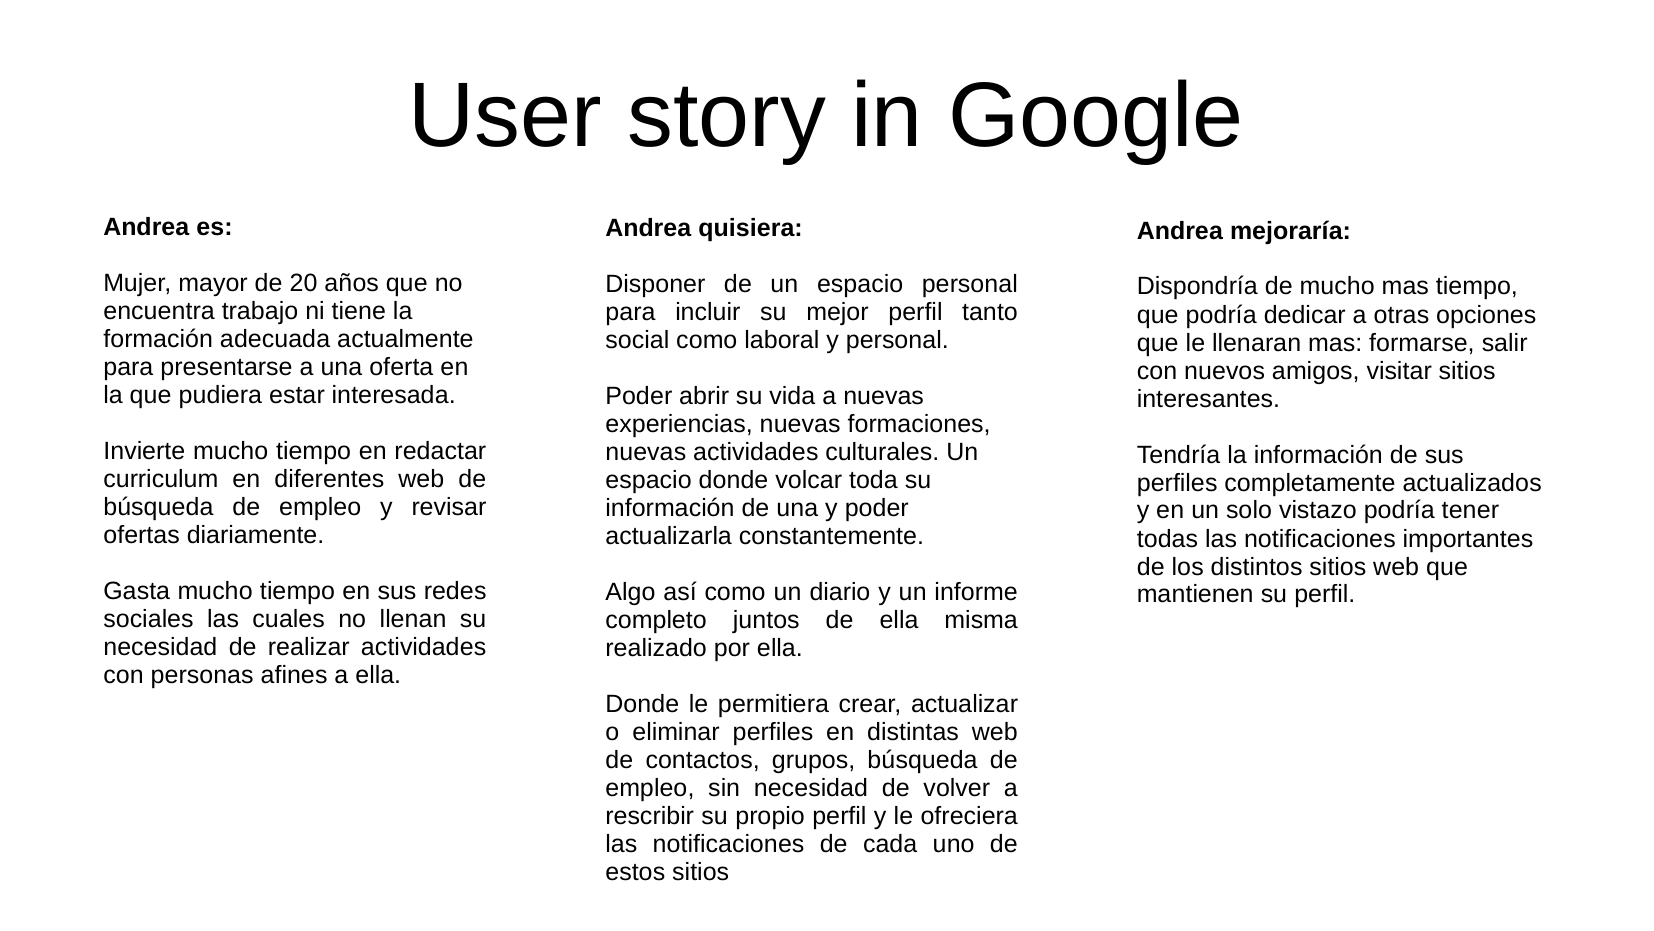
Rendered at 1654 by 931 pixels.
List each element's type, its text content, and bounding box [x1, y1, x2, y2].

text_box Andrea es: Mujer, mayor de 20 años que no encuentra trabajo ni tiene la formación adecuada actualmente para presentarse a una oferta en la que pudiera estar interesada. Invierte mucho tiempo en redactar curriculum en diferentes web de búsqueda de empleo y revisar ofertas diariamente. Gasta mucho tiempo en sus redes sociales las cuales no llenan su necesidad de realizar actividades con personas afines a ella. [88, 205, 502, 725]
title User story in Google [82, 37, 1571, 193]
text_box Andrea quisiera: Disponer de un espacio personal para incluir su mejor perfil tanto social como laboral y personal. Poder abrir su vida a nuevas experiencias, nuevas formaciones, nuevas actividades culturales. Un espacio donde volcar toda su información de una y poder actualizarla constantemente. Algo así como un diario y un informe completo juntos de ella misma realizado por ella. Donde le permitiera crear, actualizar o eliminar perfiles en distintas web de contactos, grupos, búsqueda de empleo, sin necesidad de volver a rescribir su propio perfil y le ofreciera las notificaciones de cada uno de estos sitios [590, 206, 1034, 894]
text_box Andrea mejoraría: Dispondría de mucho mas tiempo, que podría dedicar a otras opciones que le llenaran mas: formarse, salir con nuevos amigos, visitar sitios interesantes. Tendría la información de sus perfiles completamente actualizados y en un solo vistazo podría tener todas las notificaciones importantes de los distintos sitios web que mantienen su perfil. [1122, 208, 1565, 700]
